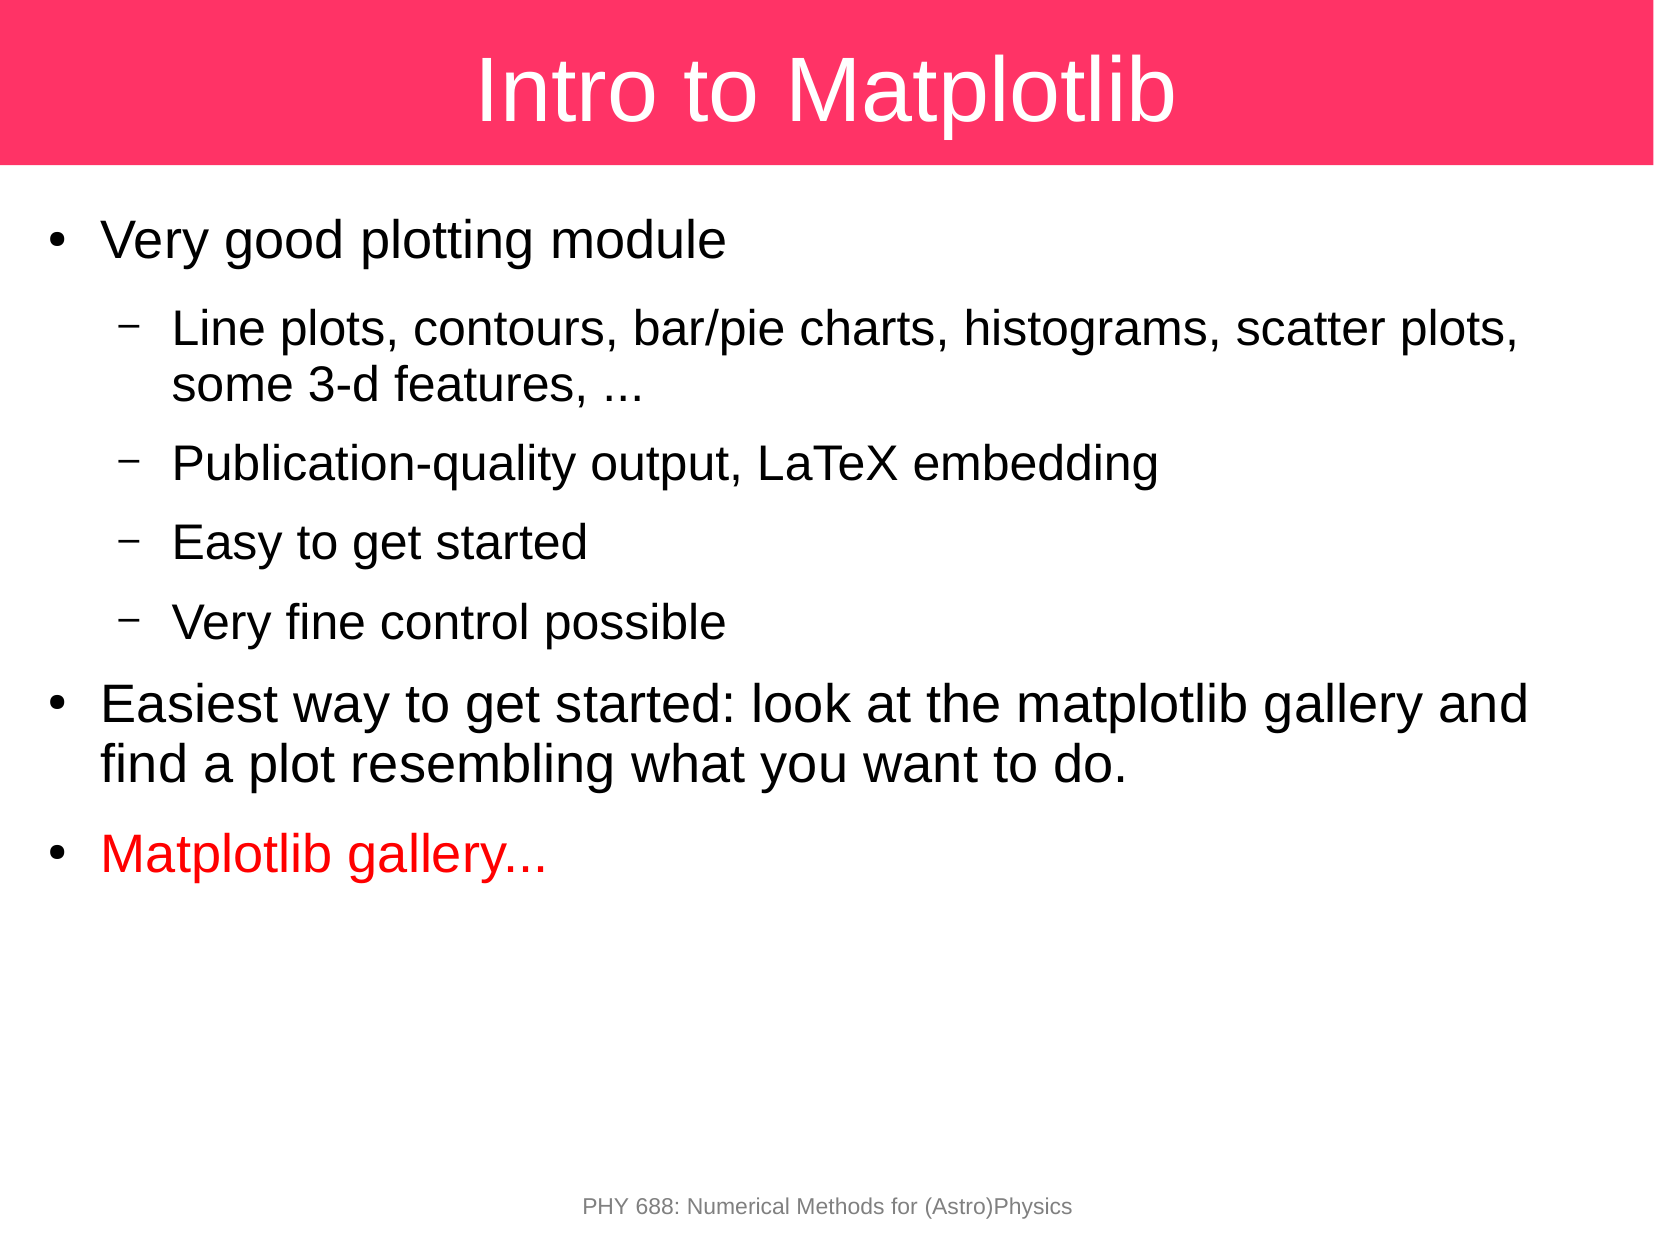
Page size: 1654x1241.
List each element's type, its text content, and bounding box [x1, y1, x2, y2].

list Very good plotting module Line plots, contours, bar/pie charts, histograms, scatter plots, some 3-d features, ... Publication-quality output, LaTeX embedding Easy to get started Very fine control possible Easiest way to get started: look at the matplotlib gallery and find a plot resembling what you want to do. Matplotlib gallery... [30, 210, 1621, 1171]
title Intro to Matplotlib [82, 31, 1571, 148]
